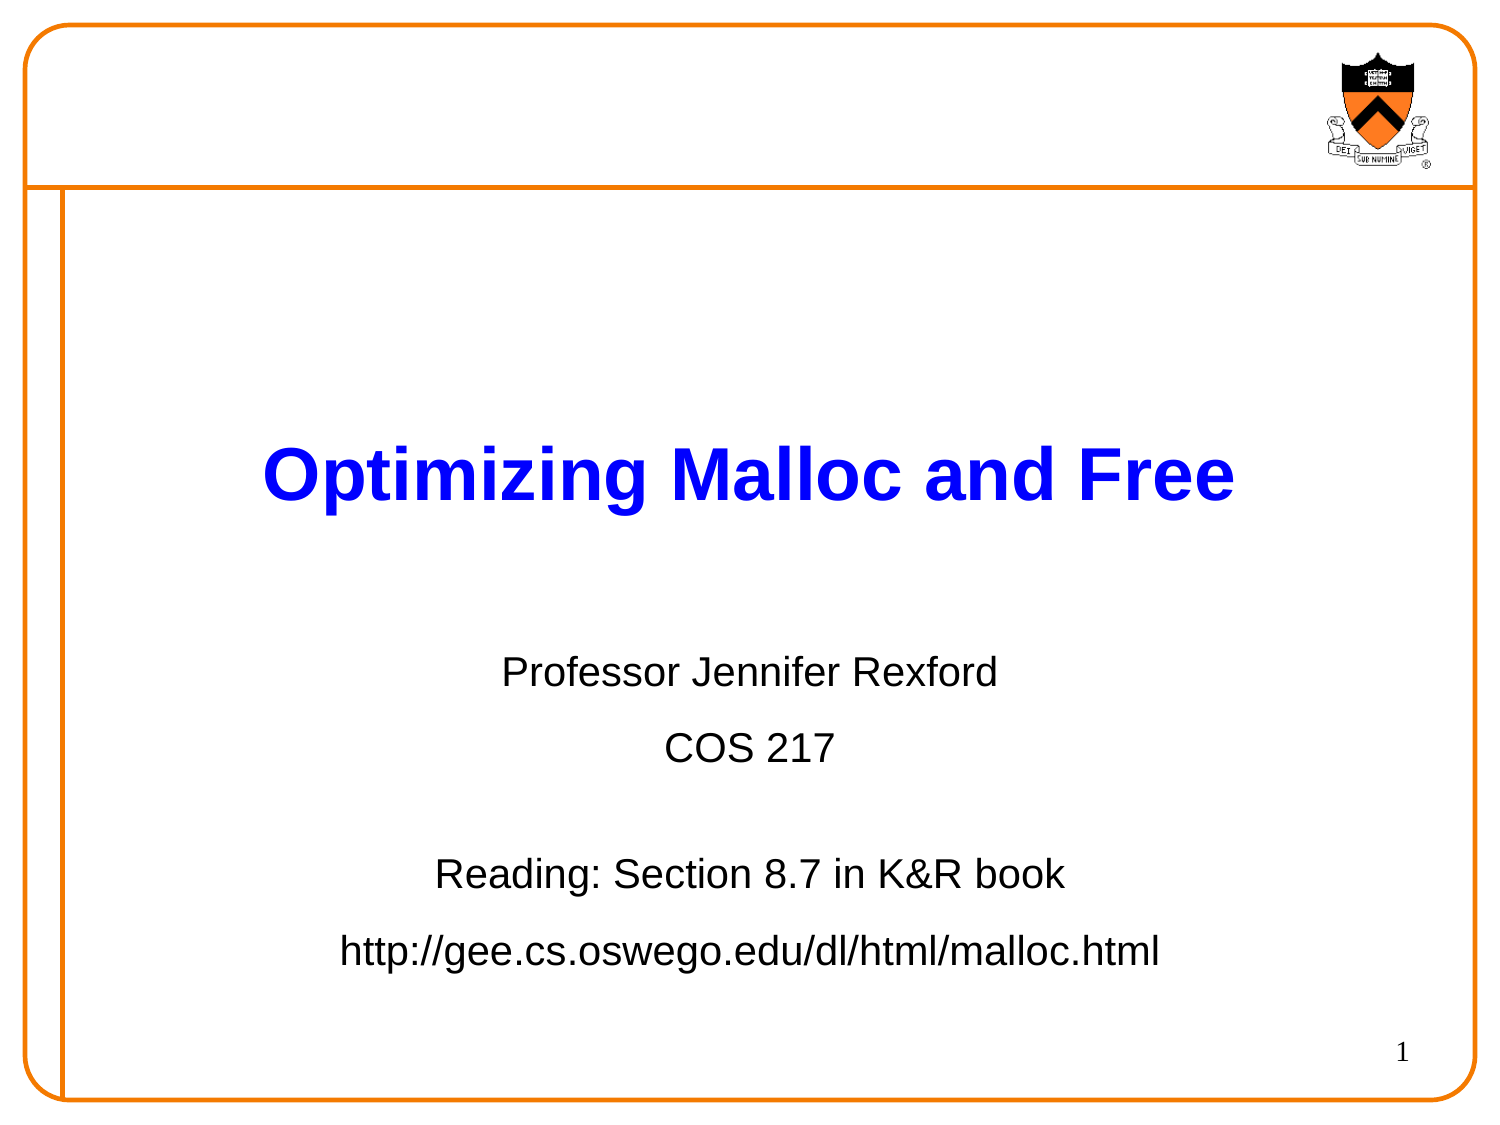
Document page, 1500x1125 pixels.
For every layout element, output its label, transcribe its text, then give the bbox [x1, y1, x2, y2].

title Optimizing Malloc and Free [112, 349, 1388, 591]
picture [1325, 49, 1431, 169]
subtitle Professor Jennifer Rexford COS 217 Reading: Section 8.7 in K&R book http://gee.cs.oswego.edu/dl/html/malloc.html [225, 637, 1276, 1001]
